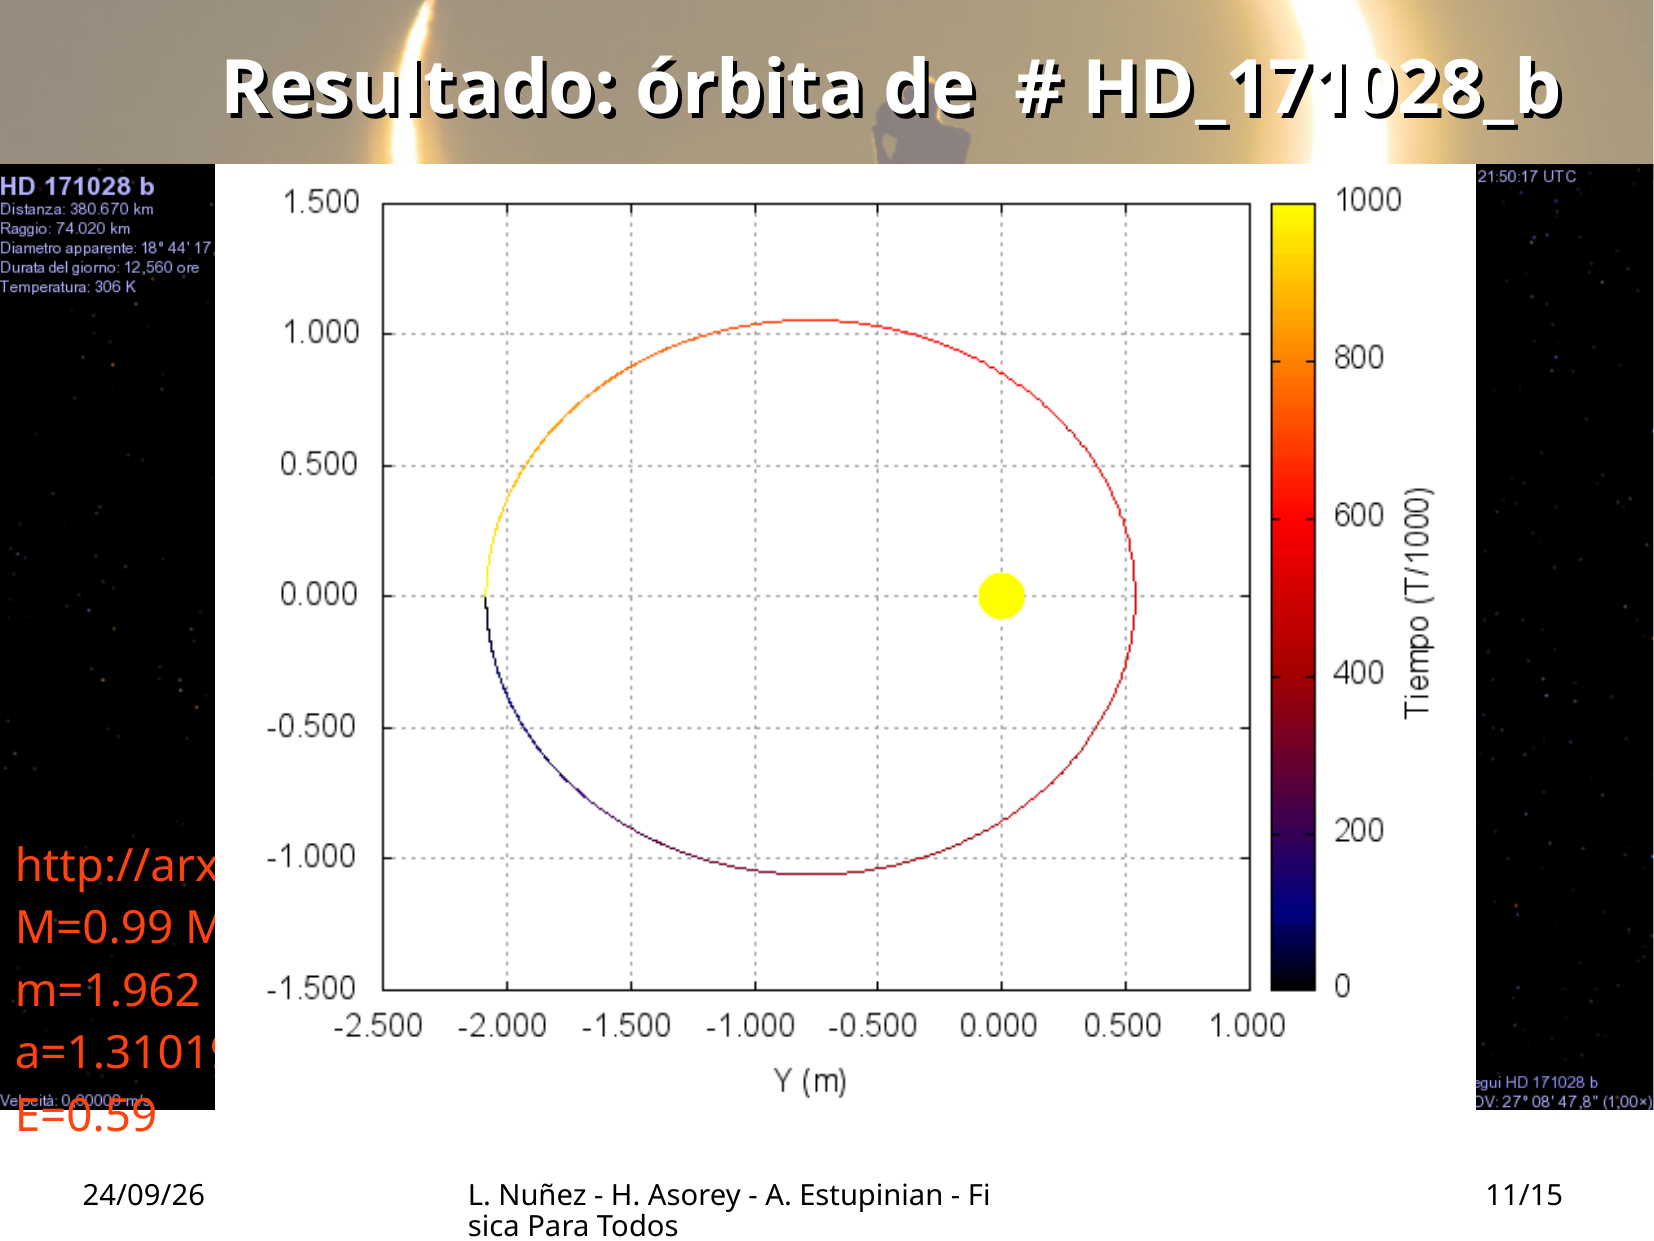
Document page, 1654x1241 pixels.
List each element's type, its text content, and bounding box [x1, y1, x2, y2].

text_box http://arxiv.org/abs/0708.0954 M=0.99 M_Sol m=1.962 m_Jup a=1.31019 UA E=0.59 [0, 825, 215, 1107]
picture [112, 1107, 133, 1111]
picture [0, 0, 1654, 1111]
picture [72, 1107, 86, 1111]
picture [0, 1107, 18, 1111]
picture [137, 1107, 151, 1111]
title Resultado: órbita de # HD_171028_b [75, 19, 1564, 151]
picture [23, 1107, 69, 1111]
picture [89, 1107, 108, 1111]
